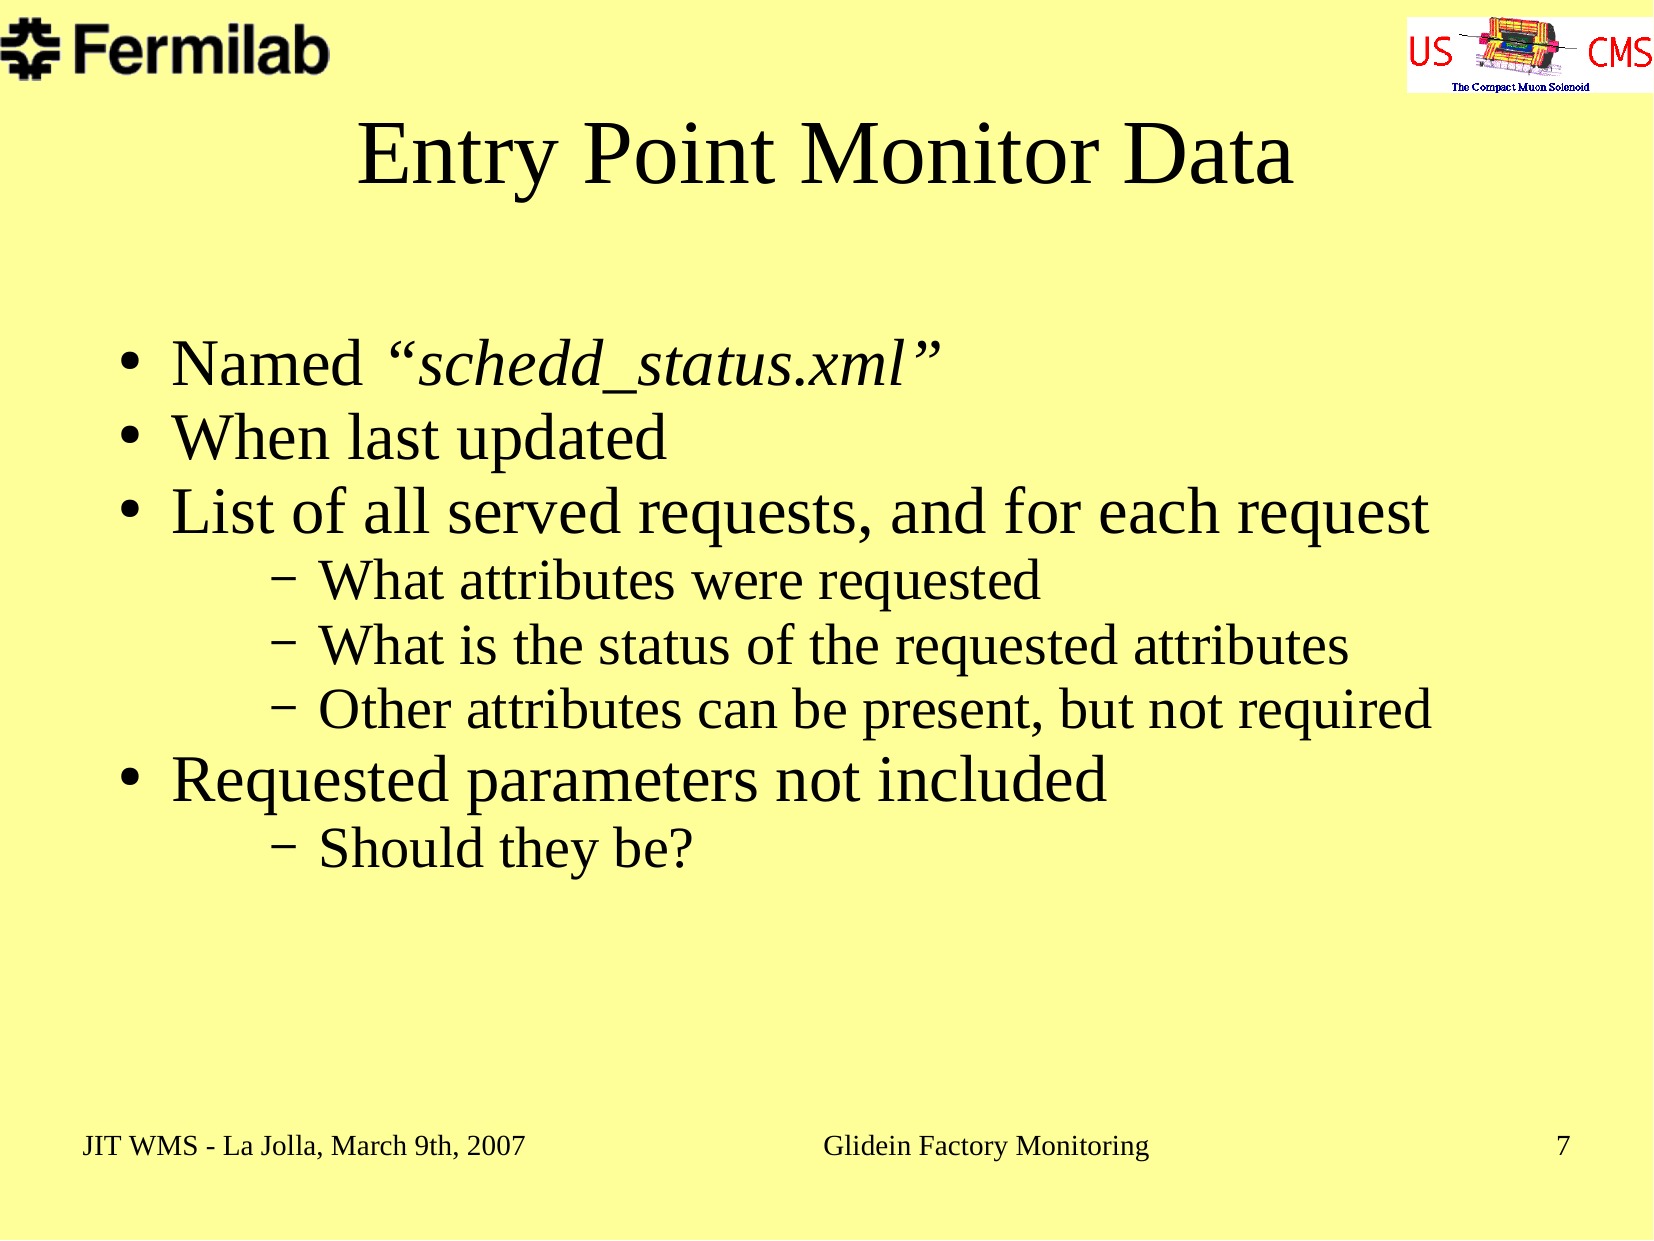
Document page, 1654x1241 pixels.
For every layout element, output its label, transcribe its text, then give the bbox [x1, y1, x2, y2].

title Entry Point Monitor Data [82, 49, 1571, 257]
list Named “schedd_status.xml” When last updated List of all served requests, and for each request What attributes were requested What is the status of the requested attributes Other attributes can be present, but not required Requested parameters not included Should they be? [82, 325, 1571, 1028]
picture [1407, 17, 1654, 93]
picture [0, 17, 330, 81]
